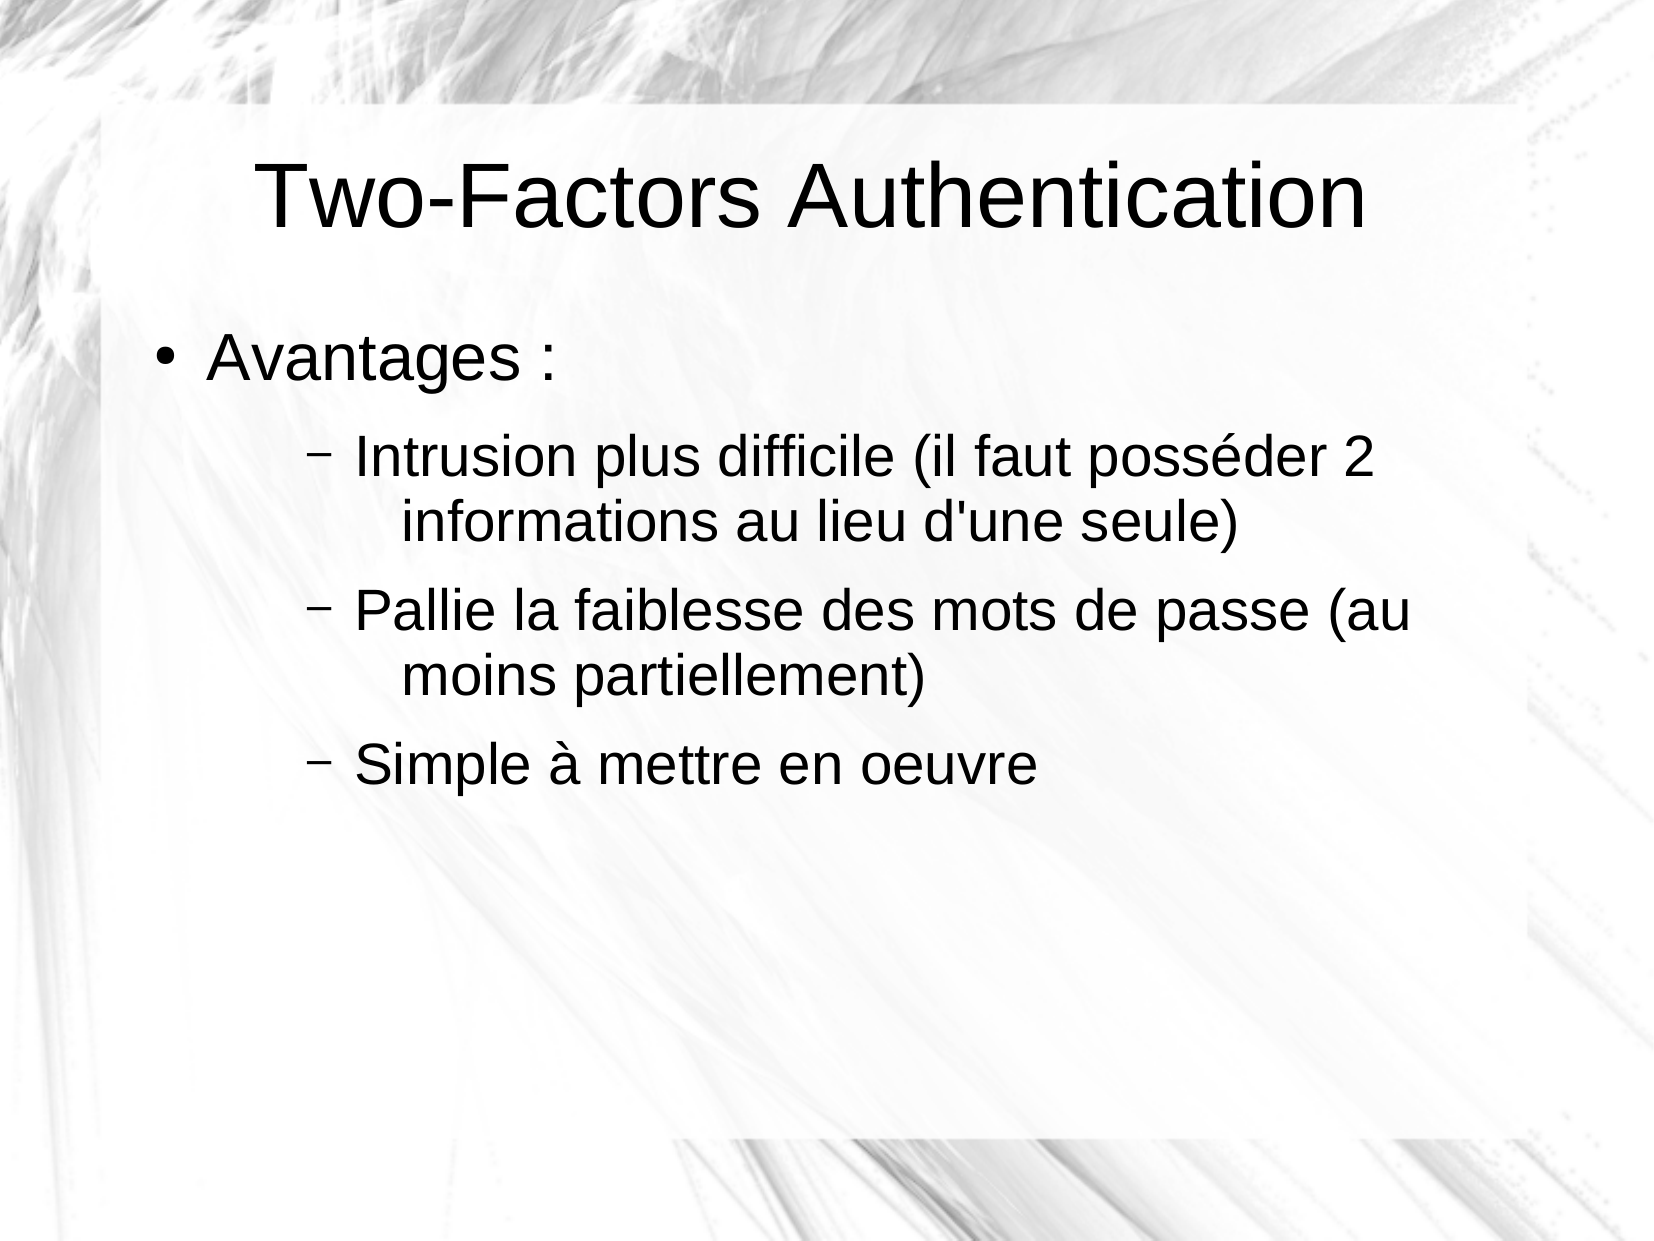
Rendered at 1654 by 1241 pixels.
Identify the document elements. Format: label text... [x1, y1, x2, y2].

list Avantages : Intrusion plus difficile (il faut posséder 2 informations au lieu d'une seule) Pallie la faiblesse des mots de passe (au moins partiellement) Simple à mettre en oeuvre [118, 319, 1571, 931]
title Two-Factors Authentication [118, 119, 1506, 273]
picture [0, 0, 1654, 1241]
